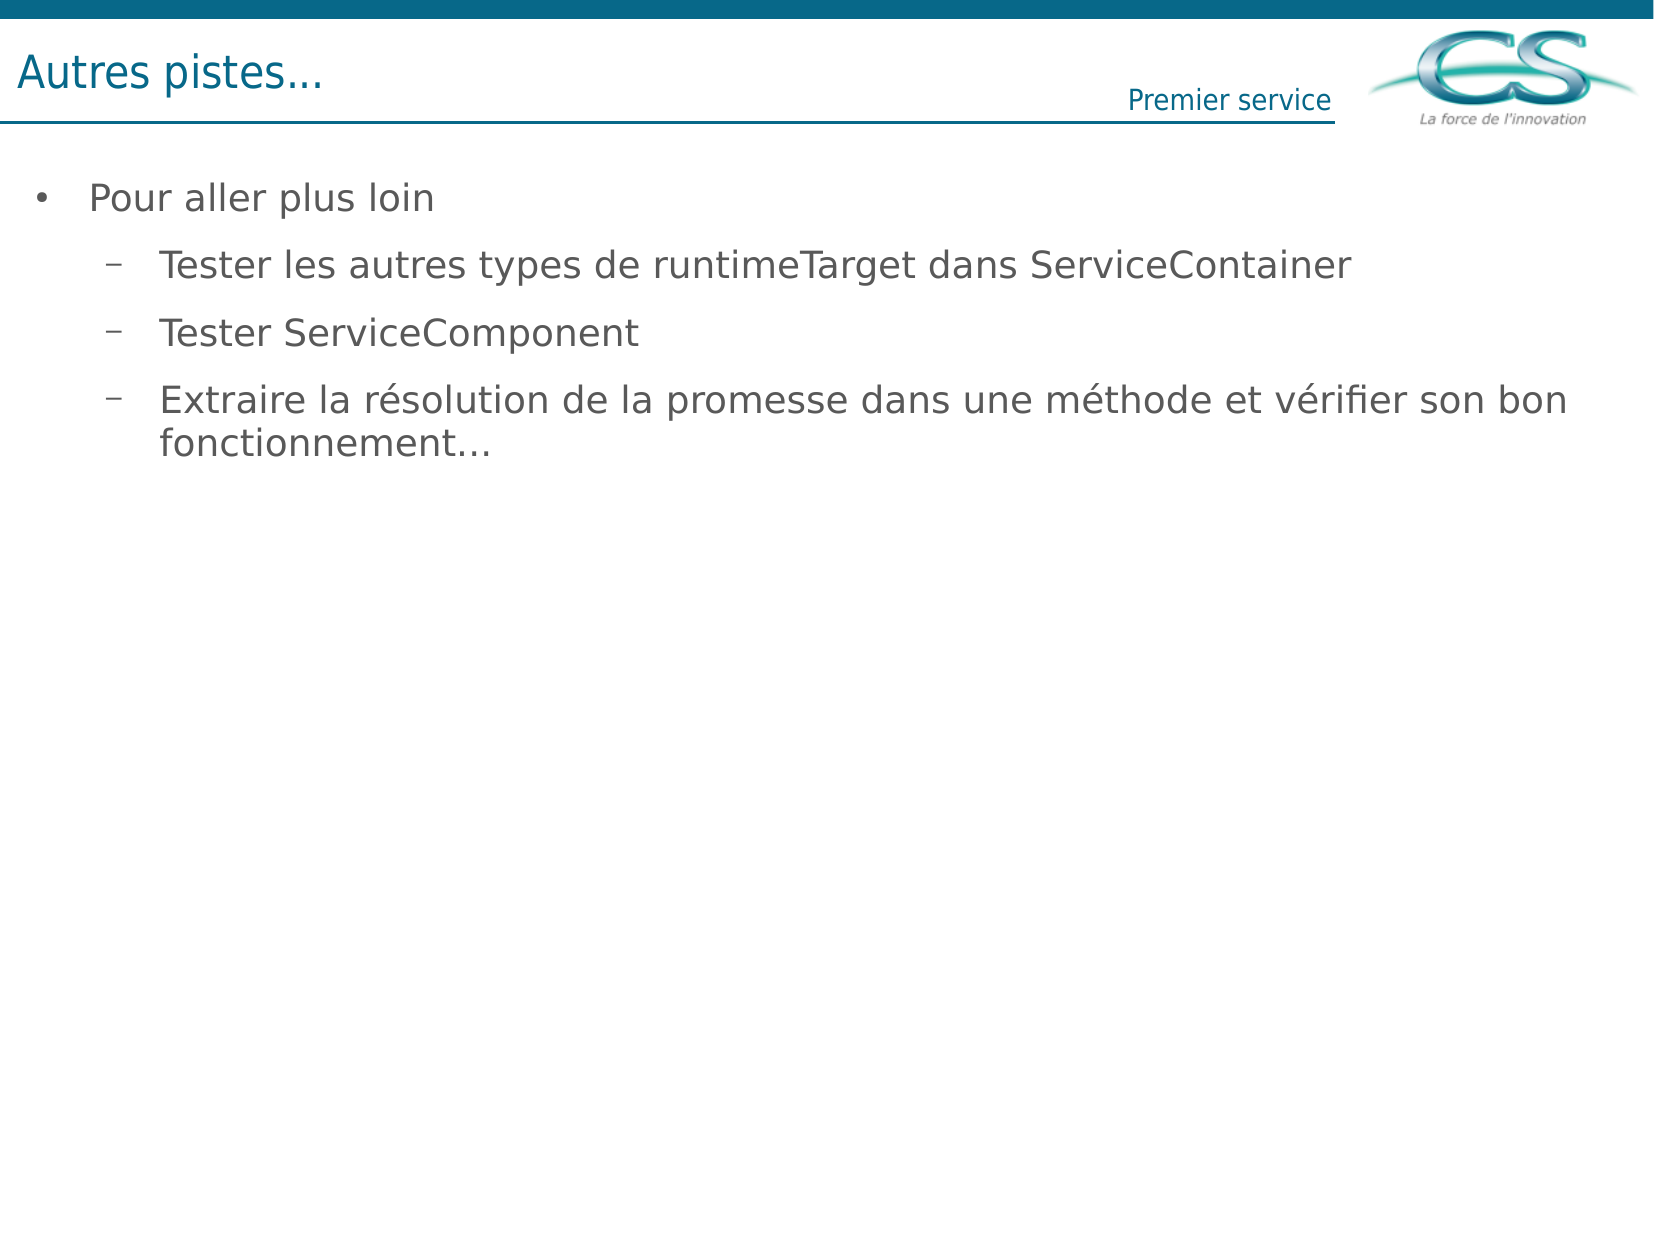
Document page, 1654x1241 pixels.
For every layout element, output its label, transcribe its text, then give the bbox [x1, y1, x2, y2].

text_box Premier service [1116, 71, 1359, 164]
picture [1368, 28, 1642, 128]
title Autres pistes... [17, 46, 1368, 106]
list Pour aller plus loin Tester les autres types de runtimeTarget dans ServiceContainer Tester ServiceComponent Extraire la résolution de la promesse dans une méthode et vérifier son bon fonctionnement... [17, 177, 1630, 1217]
